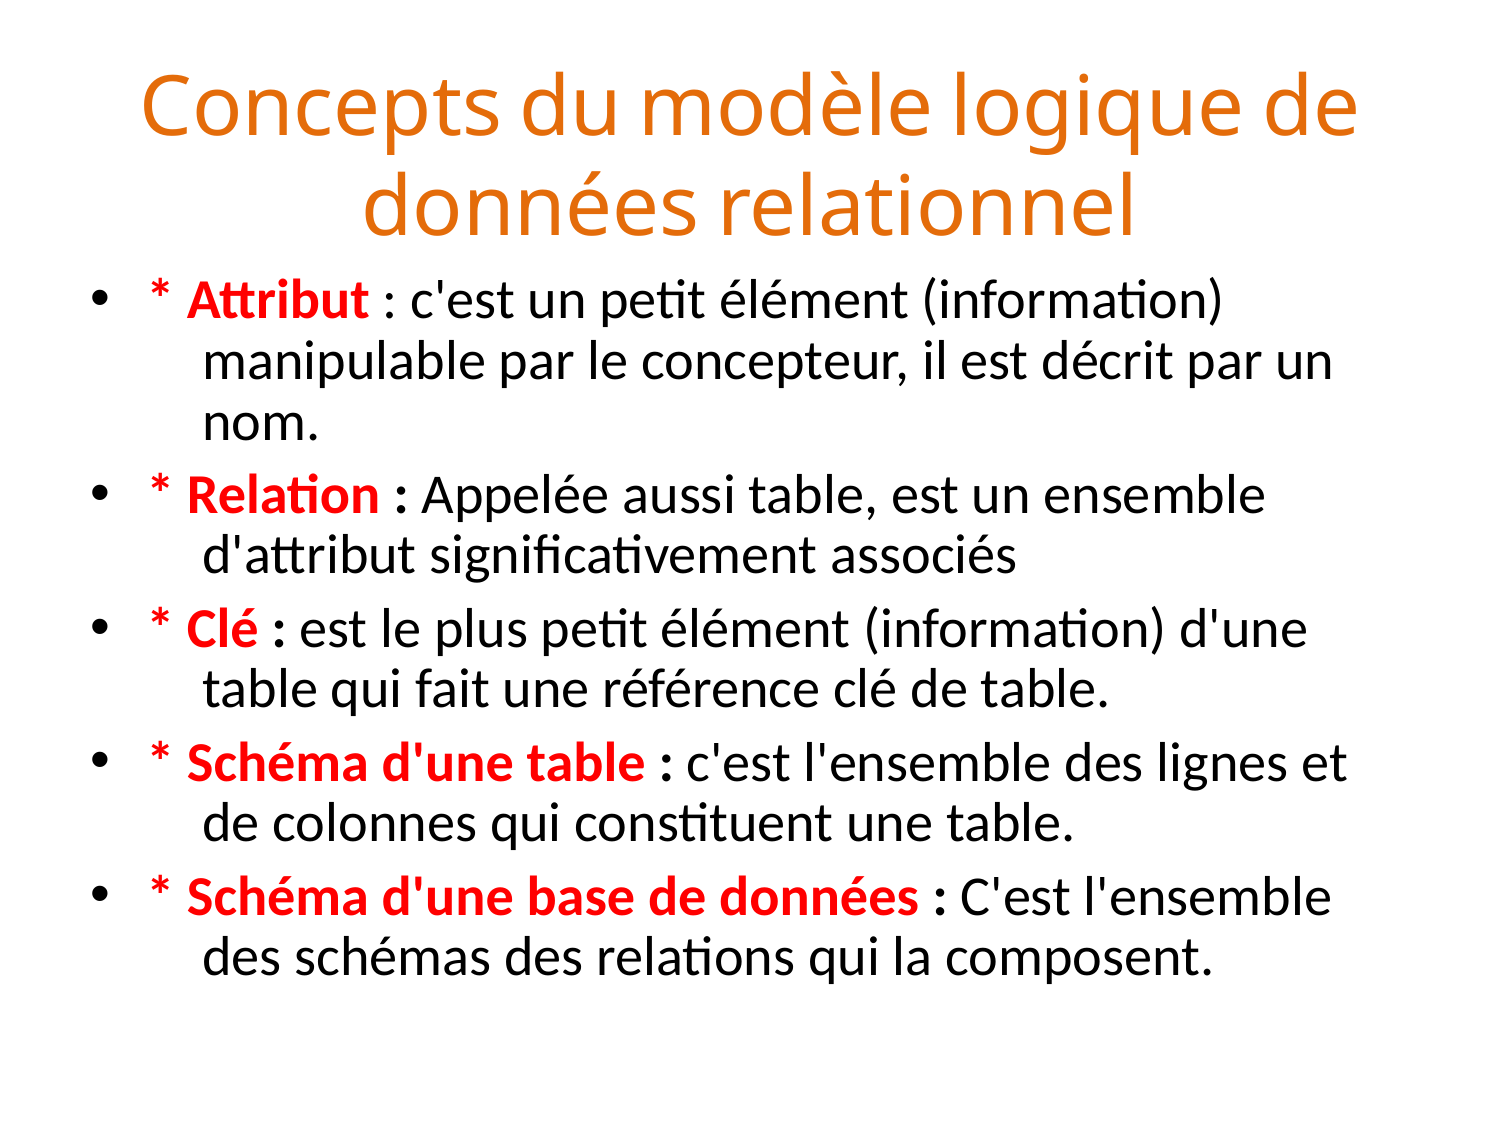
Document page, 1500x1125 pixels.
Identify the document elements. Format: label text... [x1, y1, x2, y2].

list * Attribut : c'est un petit élément (information) manipulable par le concepteur, il est décrit par un nom. * Relation : Appelée aussi table, est un ensemble d'attribut significativement associés * Clé : est le plus petit élément (information) d'une table qui fait une référence clé de table. * Schéma d'une table : c'est l'ensemble des lignes et de colonnes qui constituent une table. * Schéma d'une base de données : C'est l'ensemble des schémas des relations qui la composent. [75, 262, 1426, 1005]
title Concepts du modèle logique de données relationnel [75, 45, 1426, 233]
